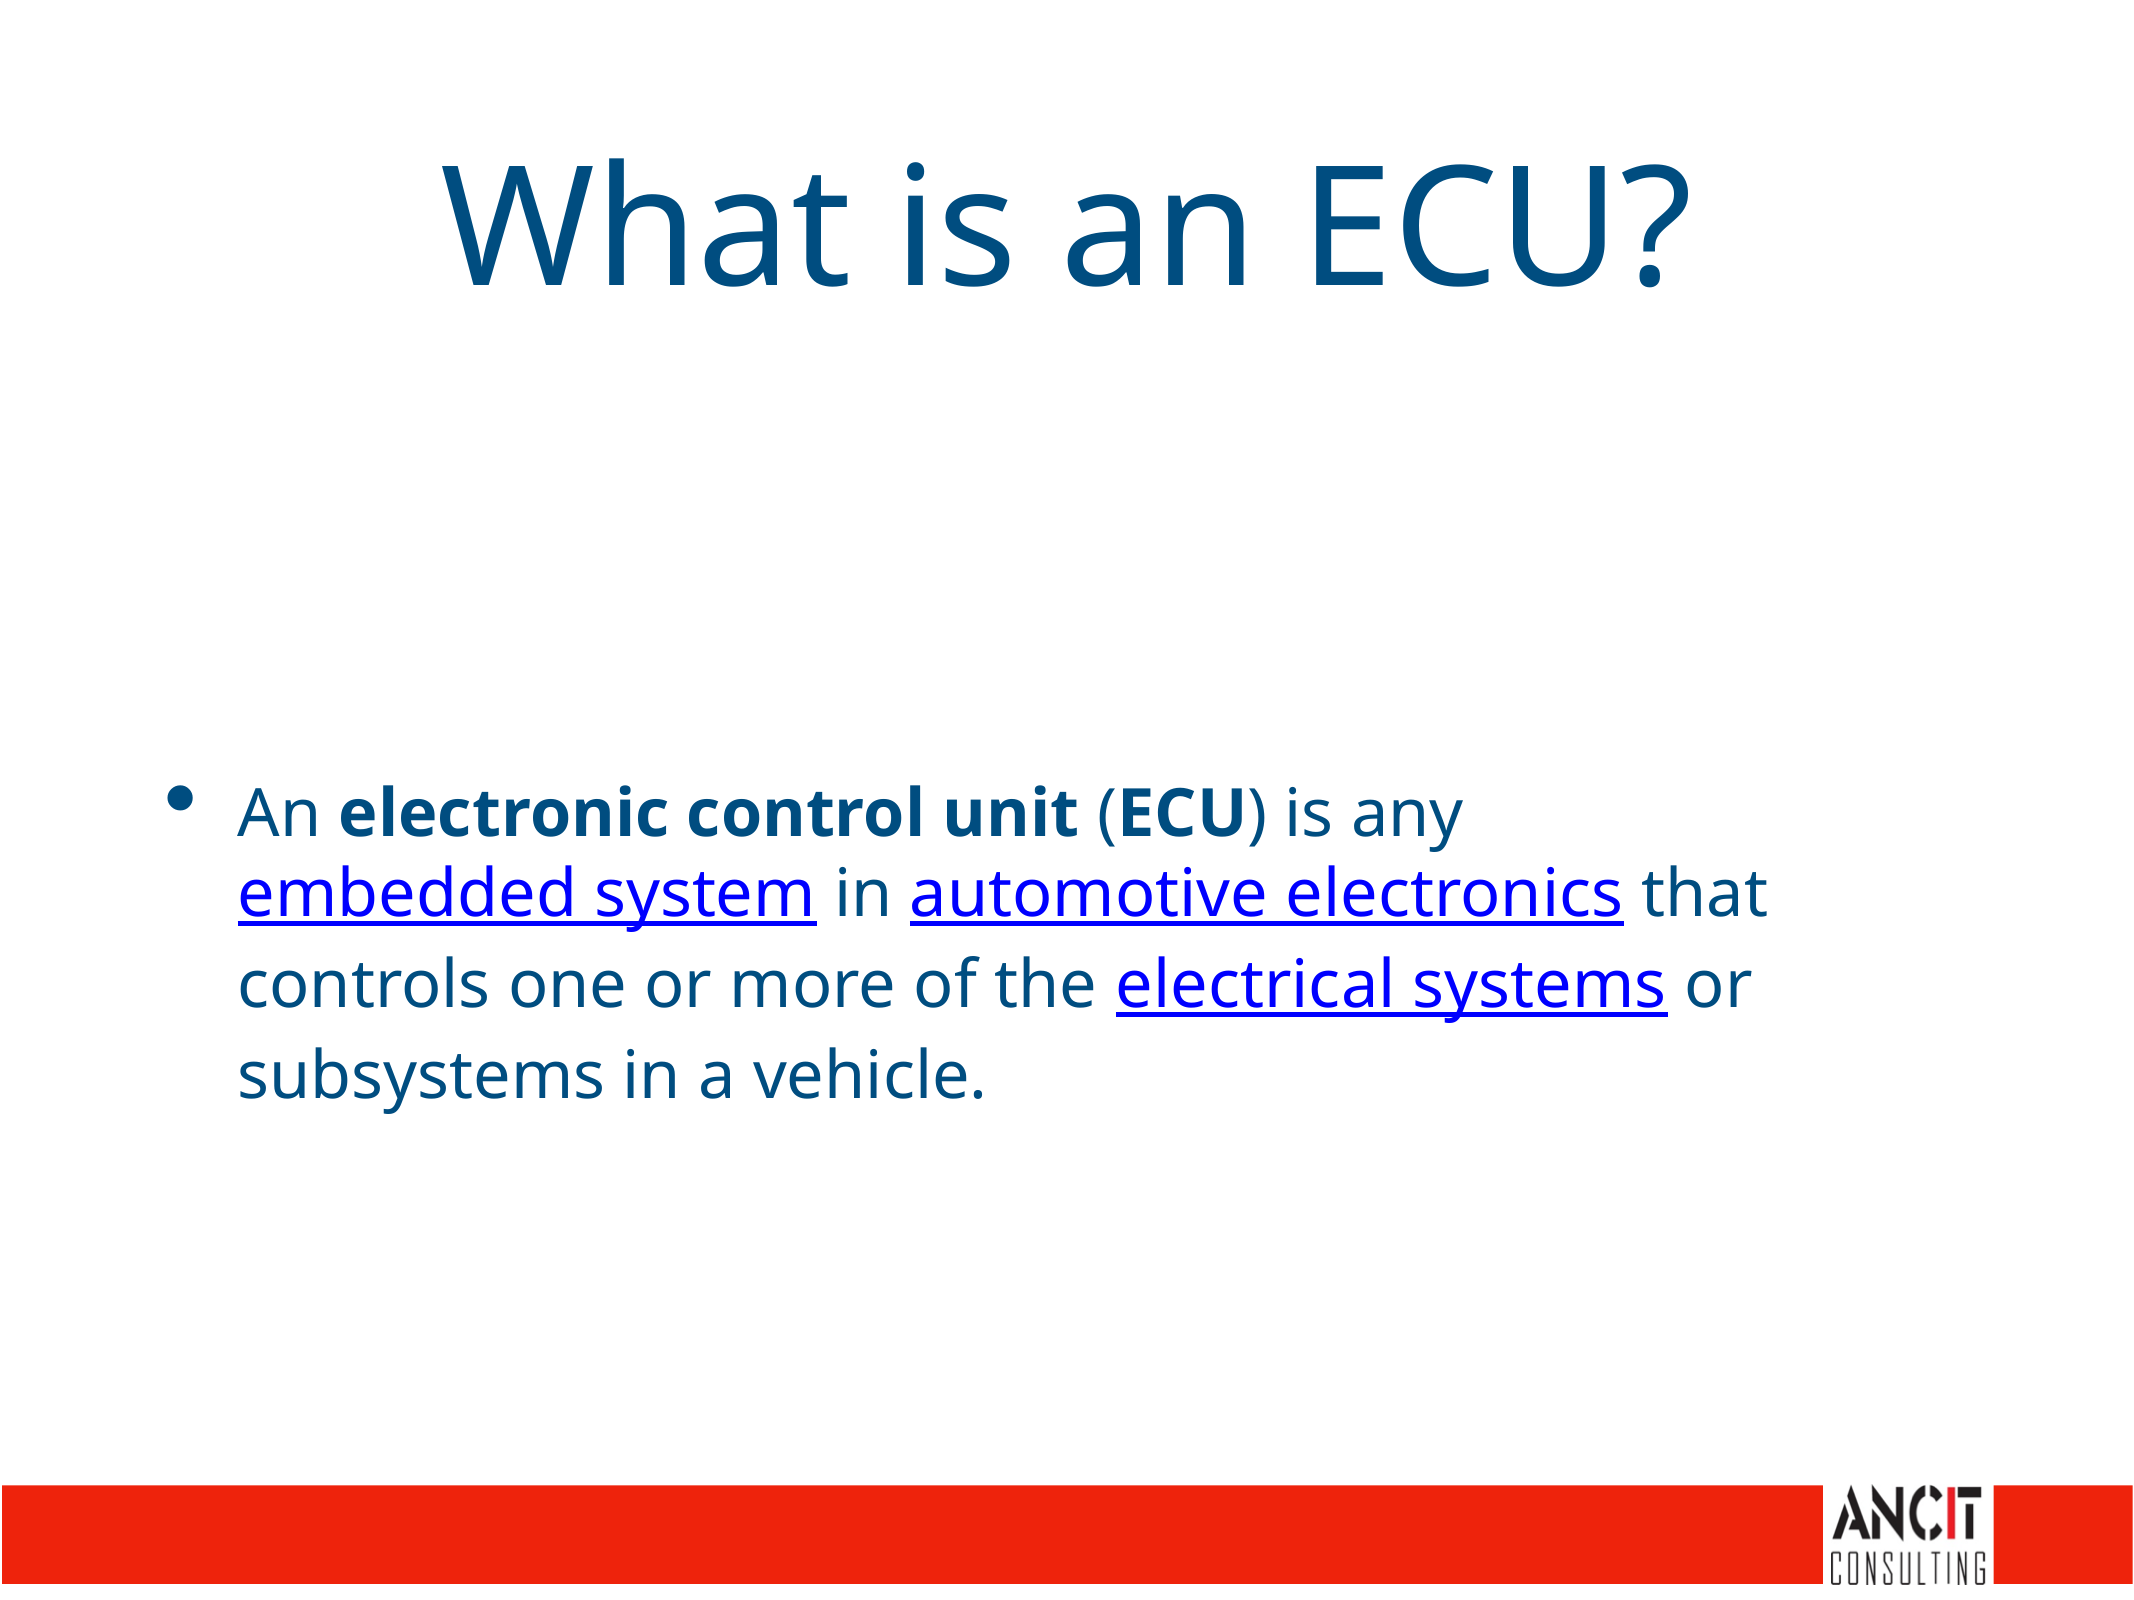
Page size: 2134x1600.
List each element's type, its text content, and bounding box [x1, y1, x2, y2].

list An electronic control unit (ECU) is any embedded system in automotive electronics that controls one or more of the electrical systems or subsystems in a vehicle. [156, 425, 1978, 1457]
text_box [1993, 1485, 2133, 1584]
title What is an ECU? [156, 41, 1978, 396]
text_box [2, 1485, 1823, 1584]
picture [1831, 1484, 1986, 1585]
